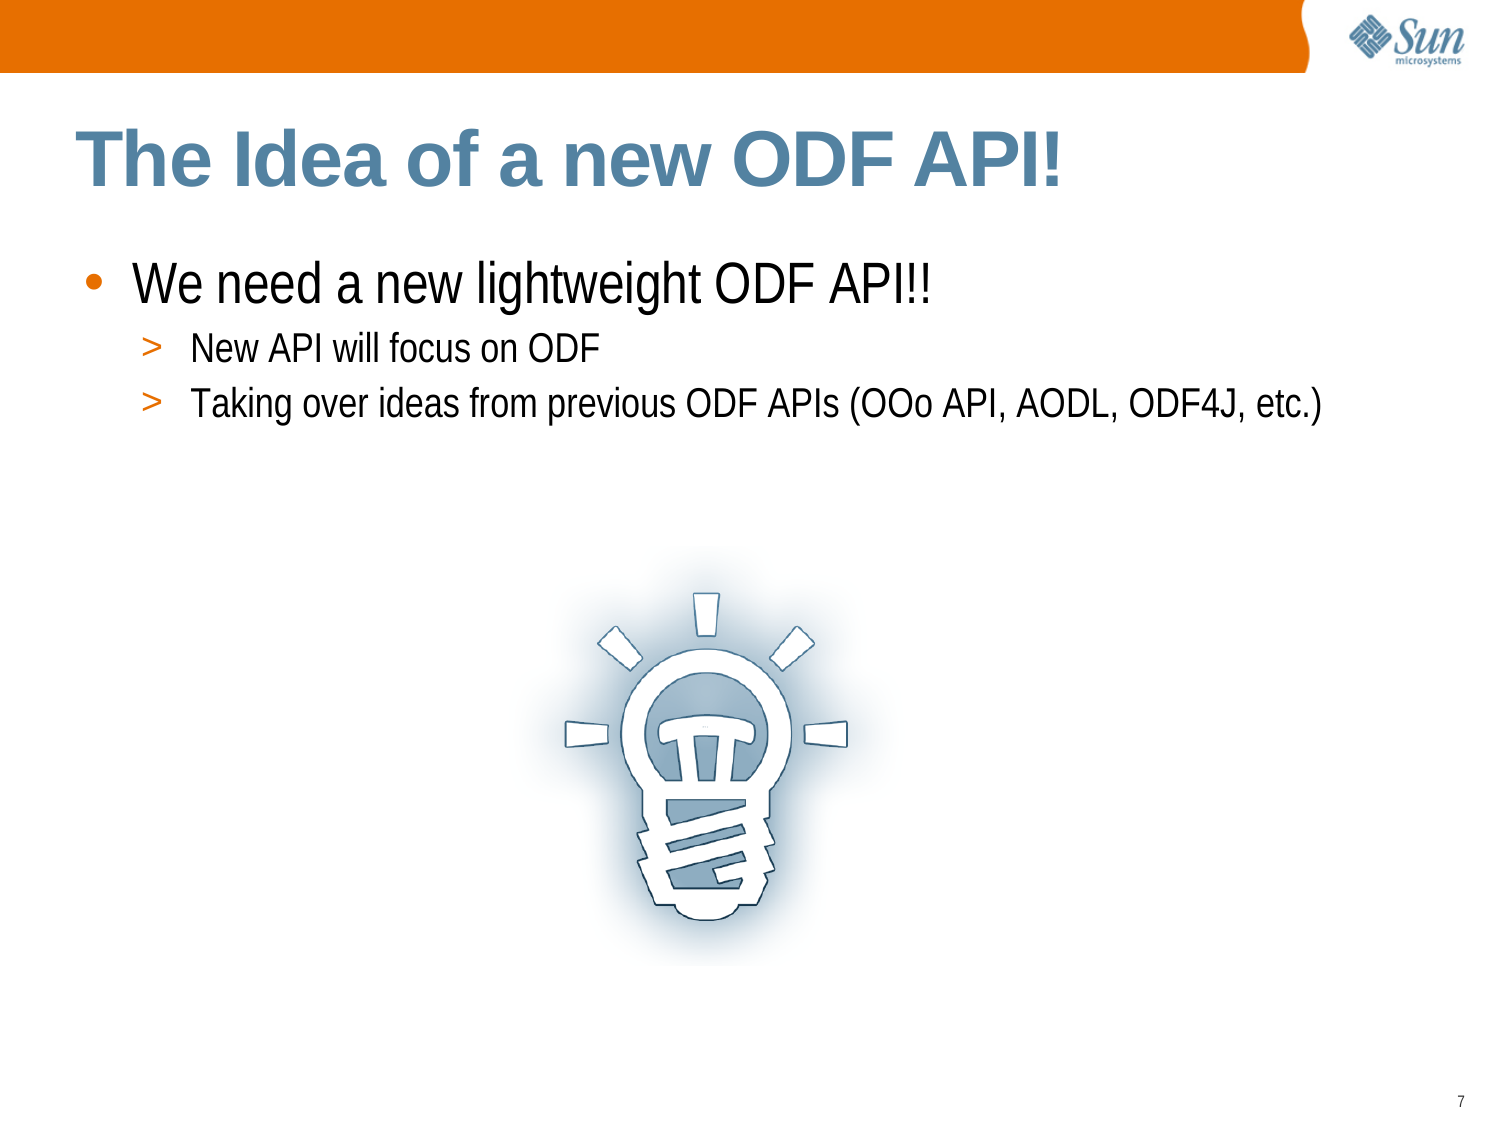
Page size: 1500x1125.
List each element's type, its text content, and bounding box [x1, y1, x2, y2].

picture [0, 0, 1500, 73]
list We need a new lightweight ODF API!! New API will focus on ODF Taking over ideas from previous ODF APIs (OOo API, AODL, ODF4J, etc.) [64, 258, 1401, 1062]
title The Idea of a new ODF API! [75, 123, 1437, 227]
picture [412, 546, 1004, 966]
